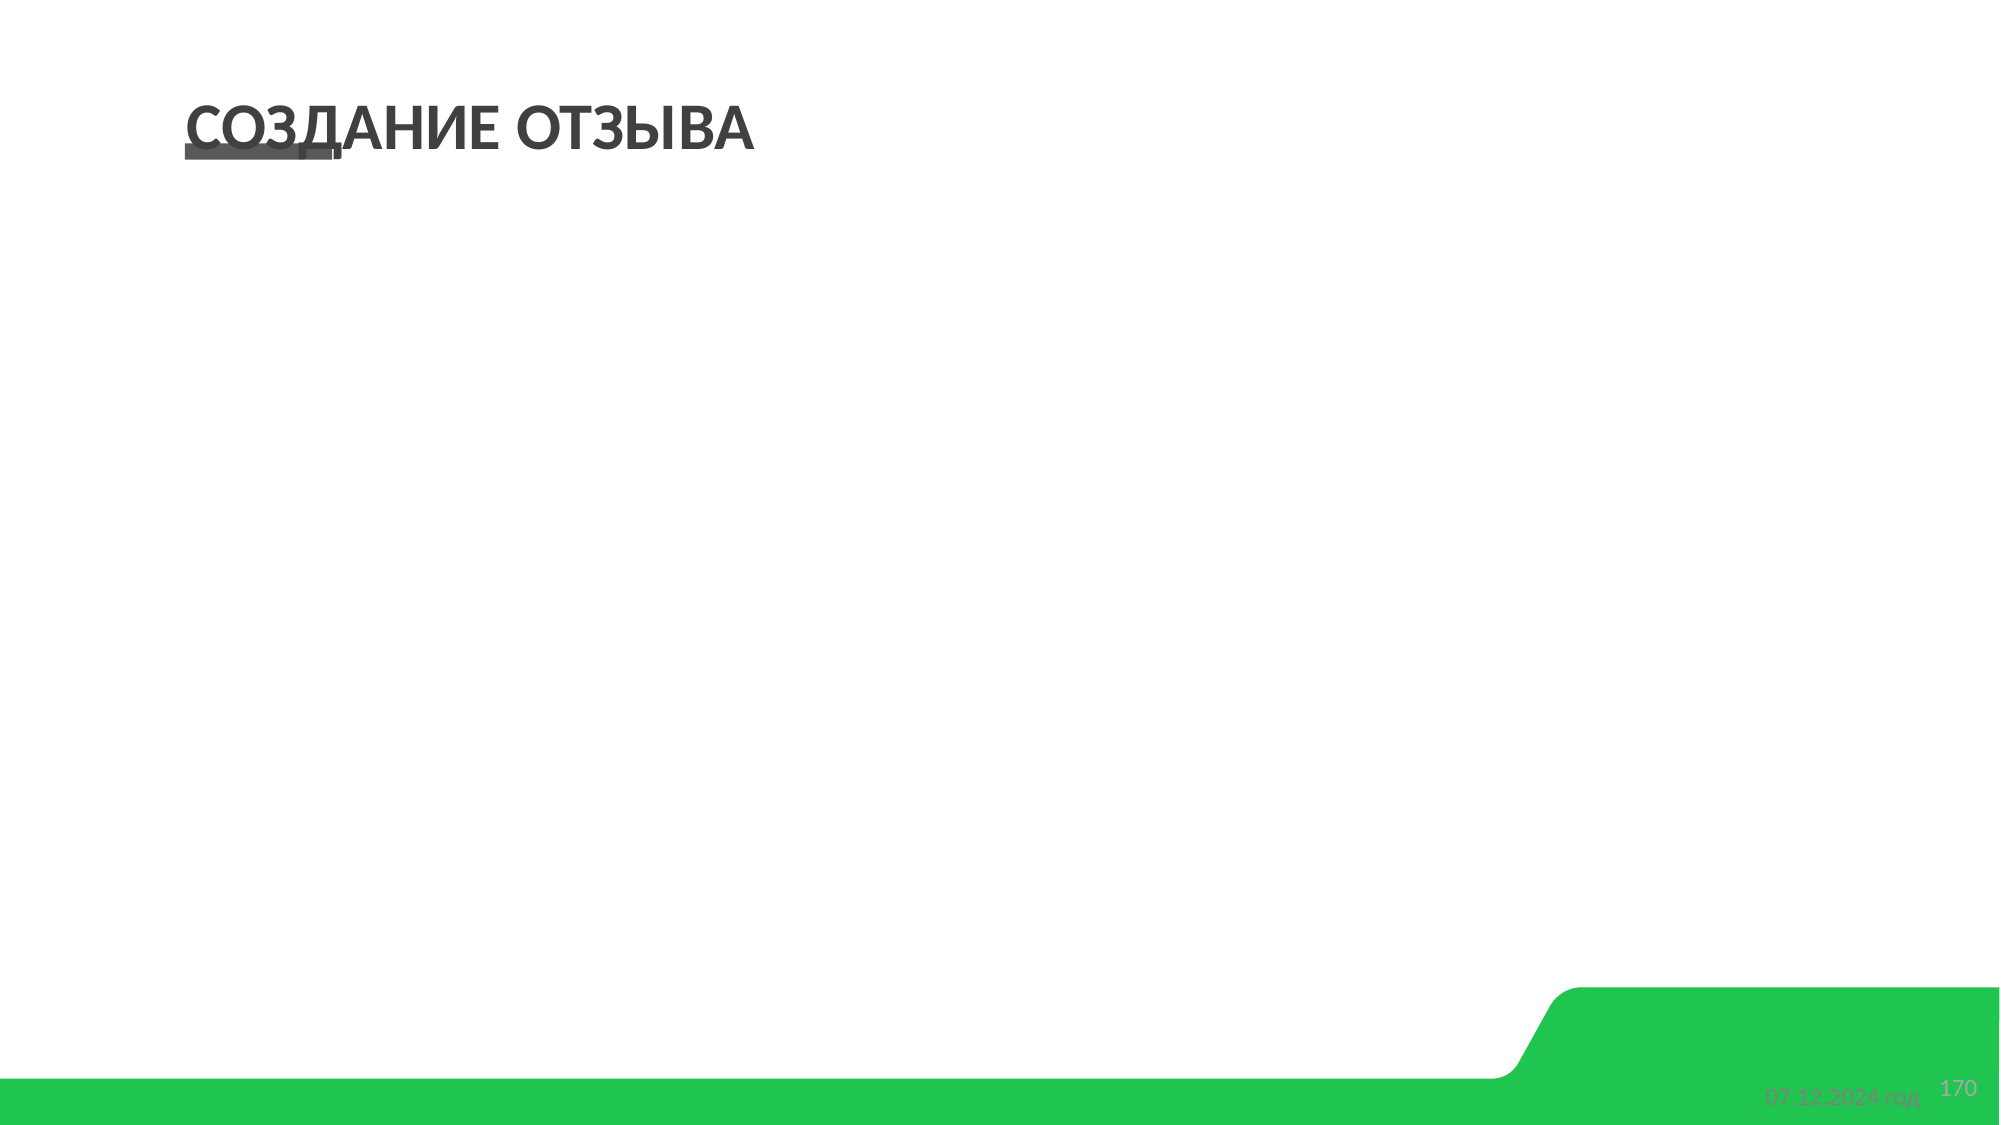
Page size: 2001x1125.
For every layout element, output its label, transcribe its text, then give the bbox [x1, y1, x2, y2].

title Создание отзыва [170, 48, 1684, 207]
text_box 07.12.2024 год [1750, 1065, 2000, 1125]
